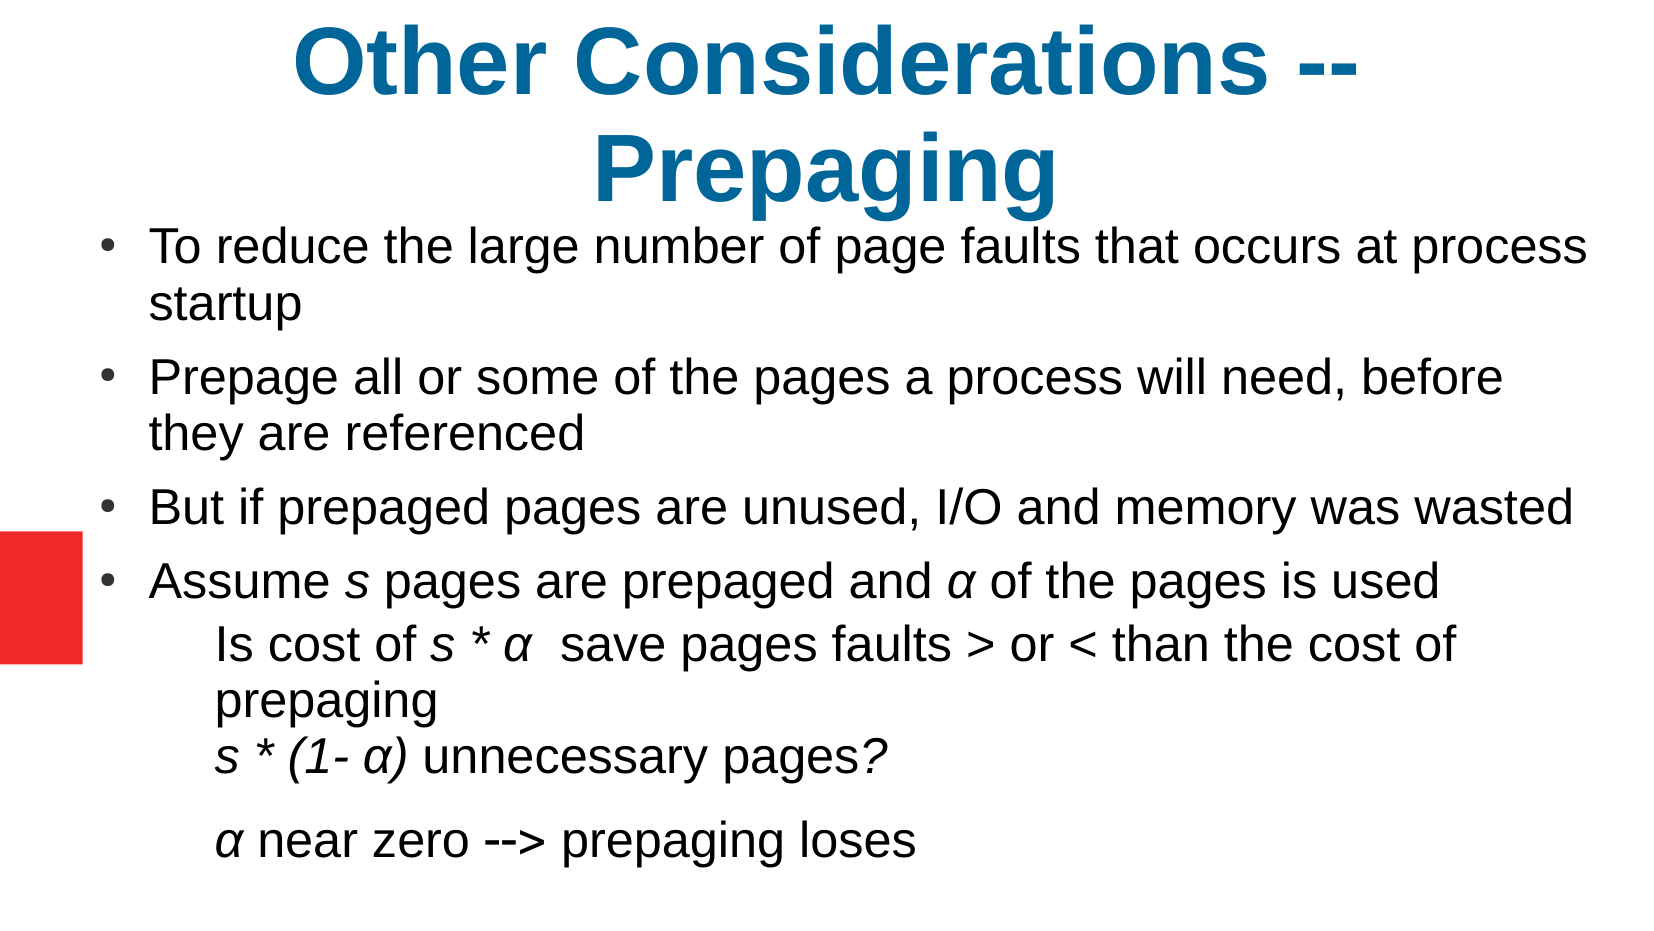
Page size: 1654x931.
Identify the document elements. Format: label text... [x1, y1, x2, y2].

title Other Considerations -- Prepaging [82, 7, 1571, 217]
list To reduce the large number of page faults that occurs at process startup Prepage all or some of the pages a process will need, before they are referenced But if prepaged pages are unused, I/O and memory was wasted Assume s pages are prepaged and α of the pages is used Is cost of s * α save pages faults > or < than the cost of prepaging s * (1- α) unnecessary pages? α near zero --> prepaging loses [82, 217, 1595, 910]
